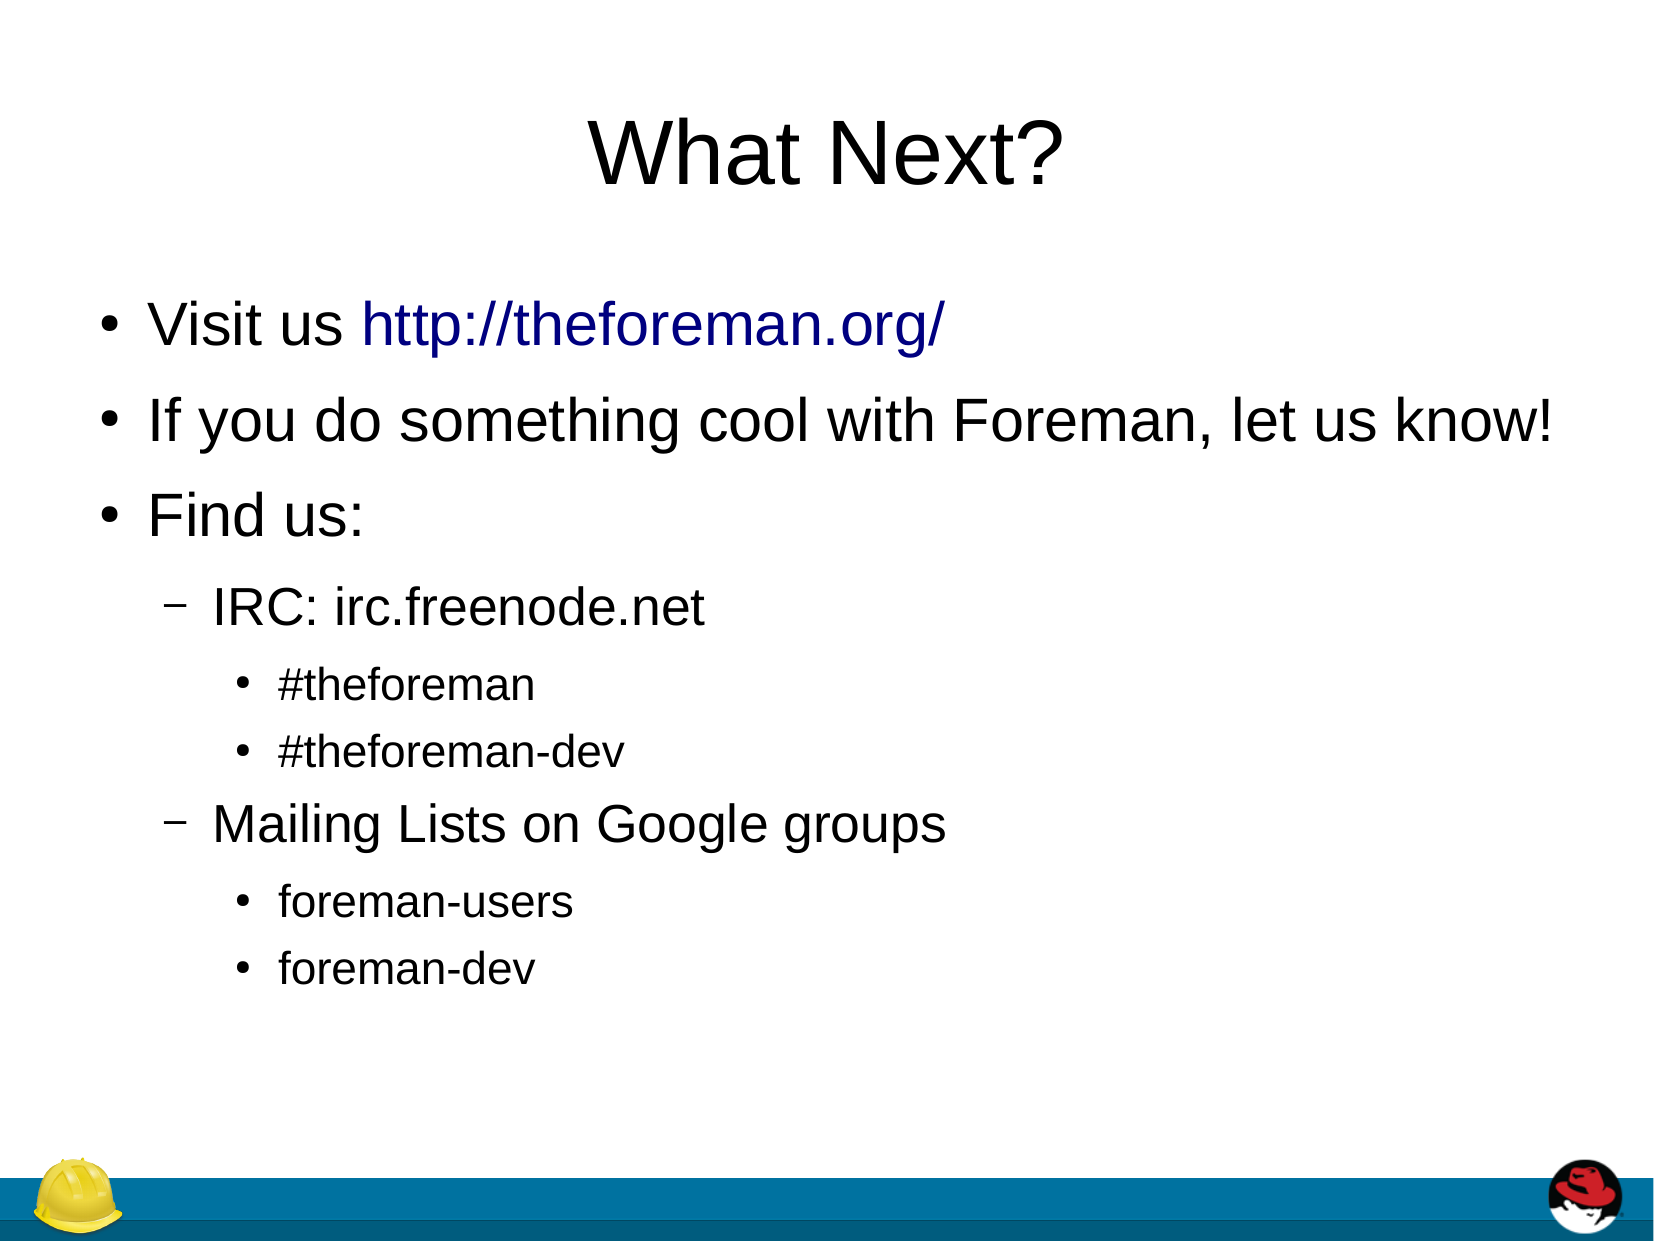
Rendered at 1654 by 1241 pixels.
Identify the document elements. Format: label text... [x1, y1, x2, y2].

title What Next? [82, 49, 1571, 257]
list Visit us http://theforeman.org/ If you do something cool with Foreman, let us know! Find us: IRC: irc.freenode.net #theforeman #theforeman-dev Mailing Lists on Google groups foreman-users foreman-dev [82, 290, 1571, 1010]
picture [23, 1145, 130, 1235]
picture [1547, 1157, 1630, 1233]
